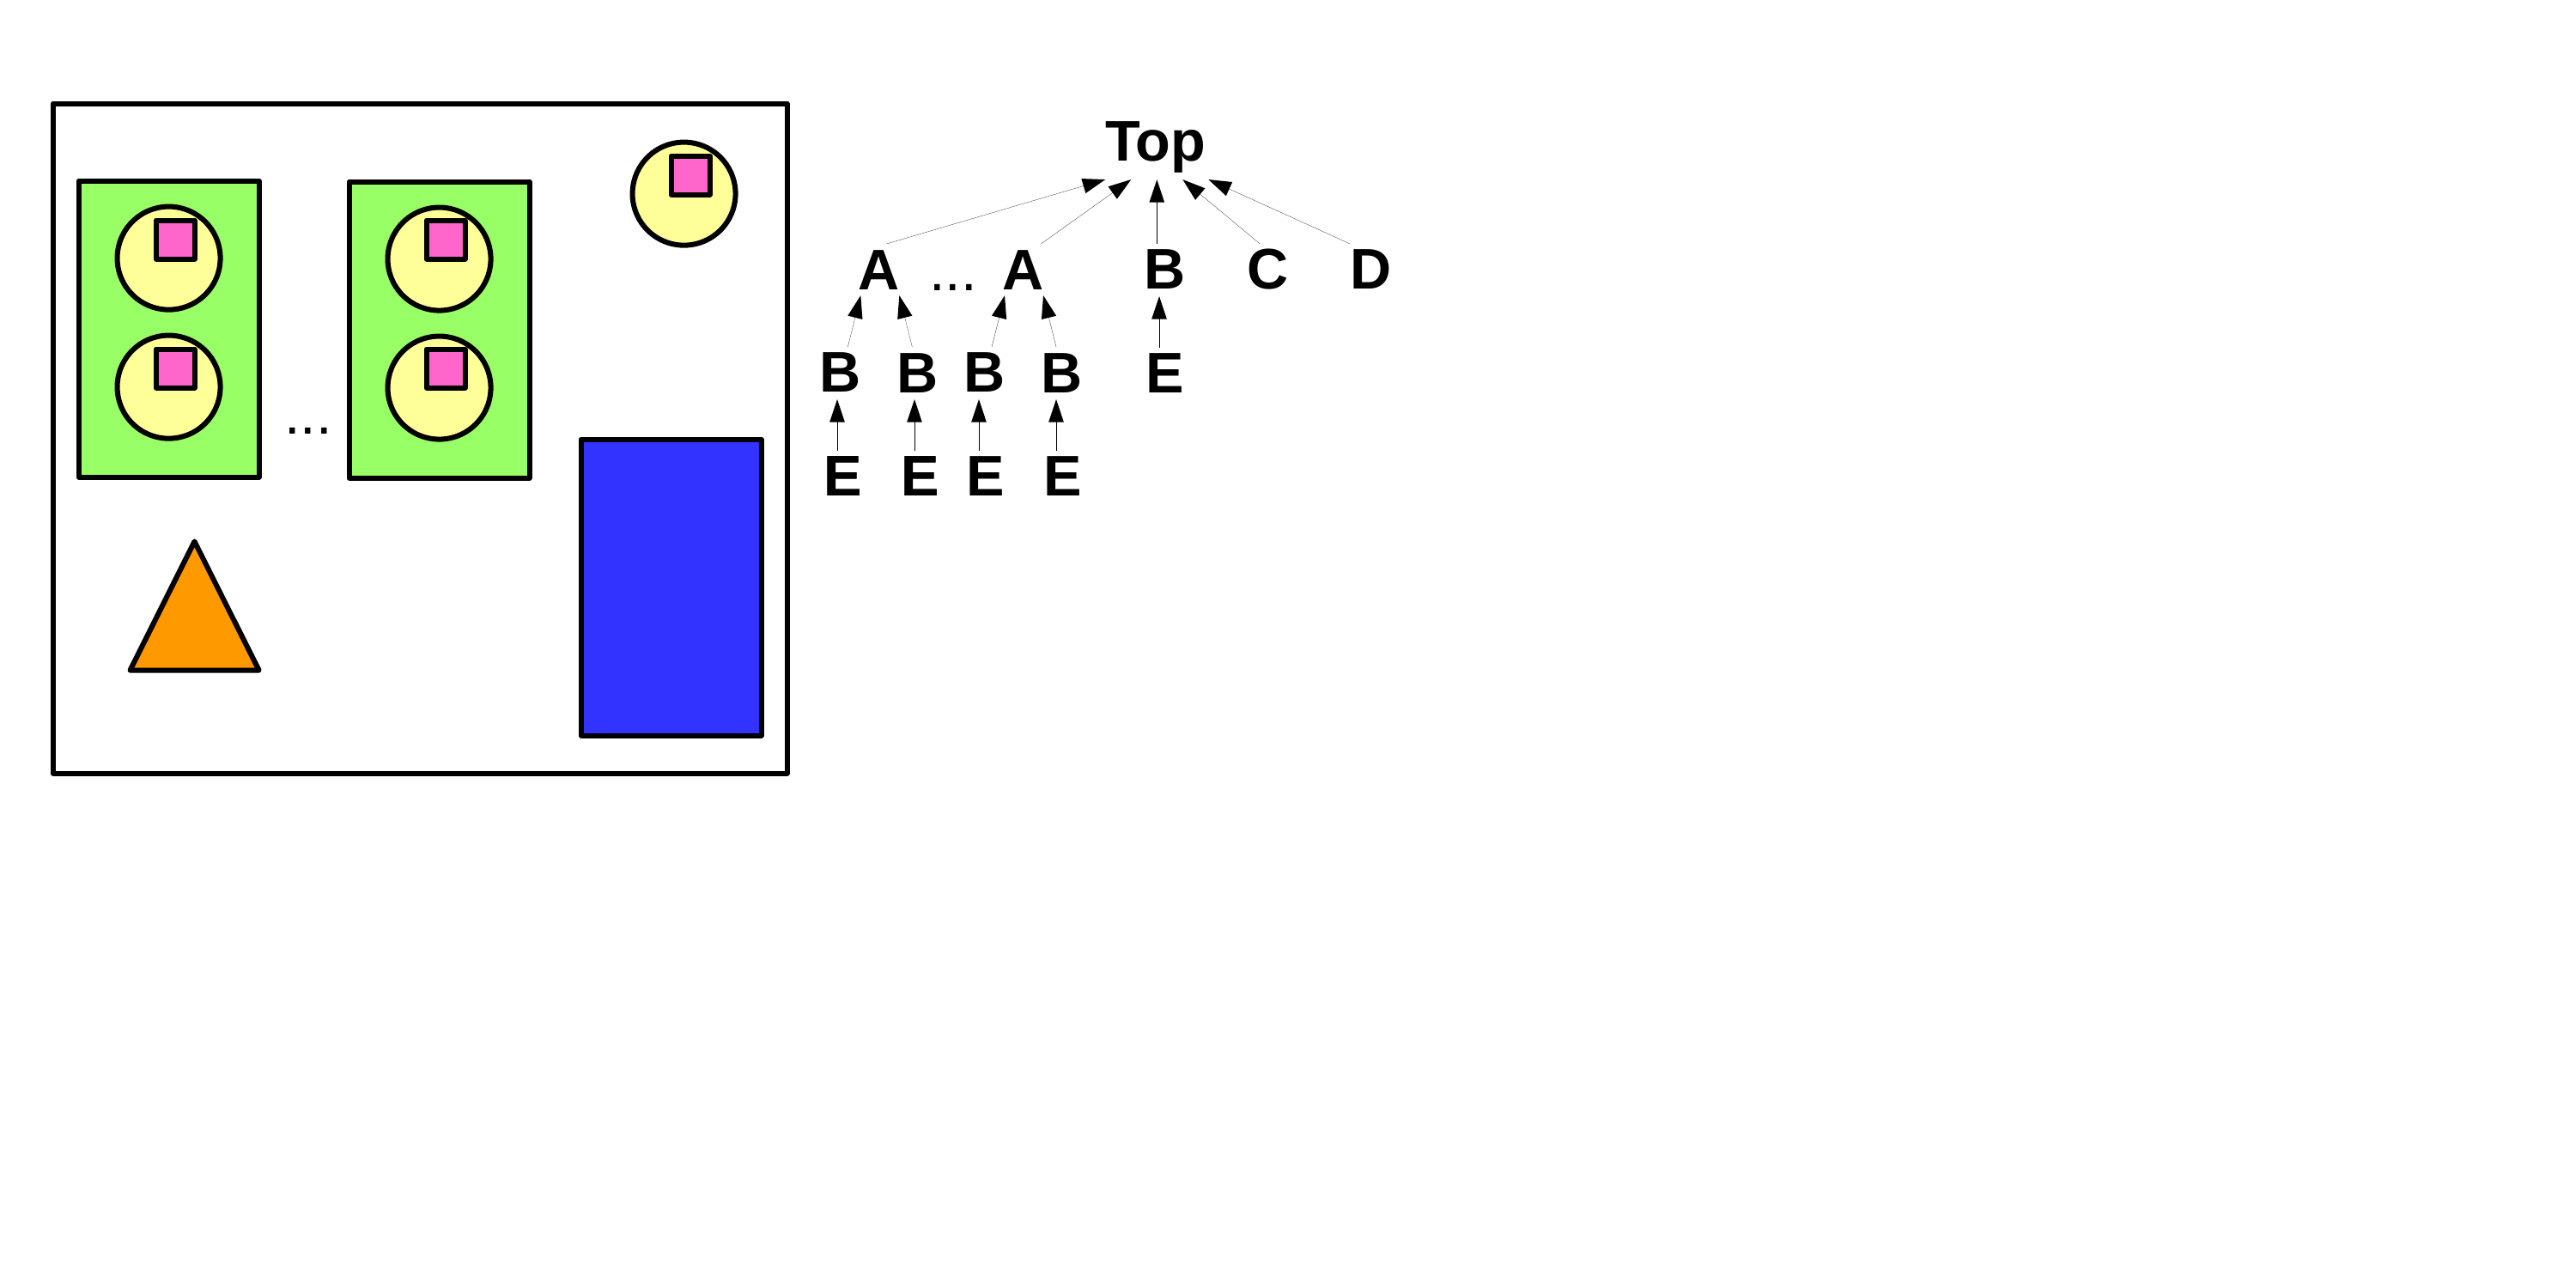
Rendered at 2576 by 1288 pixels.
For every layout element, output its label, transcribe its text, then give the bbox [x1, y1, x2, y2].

text_box C [1234, 231, 1302, 308]
text_box B [951, 334, 1018, 411]
text_box D [1337, 231, 1405, 308]
text_box B [1131, 231, 1199, 308]
text_box [78, 180, 259, 477]
text_box E [811, 438, 875, 515]
text_box B [884, 334, 951, 412]
text_box ... [271, 375, 345, 453]
text_box ... [916, 232, 990, 310]
text_box B [1028, 335, 1096, 412]
text_box A [990, 232, 1057, 309]
text_box [130, 541, 259, 671]
text_box A [845, 231, 913, 309]
text_box B [806, 334, 874, 411]
text_box [632, 142, 736, 246]
text_box E [889, 438, 952, 515]
text_box E [1133, 335, 1197, 412]
text_box E [1031, 438, 1096, 515]
text_box E [954, 438, 1018, 515]
text_box [349, 181, 530, 478]
text_box [580, 439, 762, 736]
text_box Top [1092, 103, 1222, 180]
